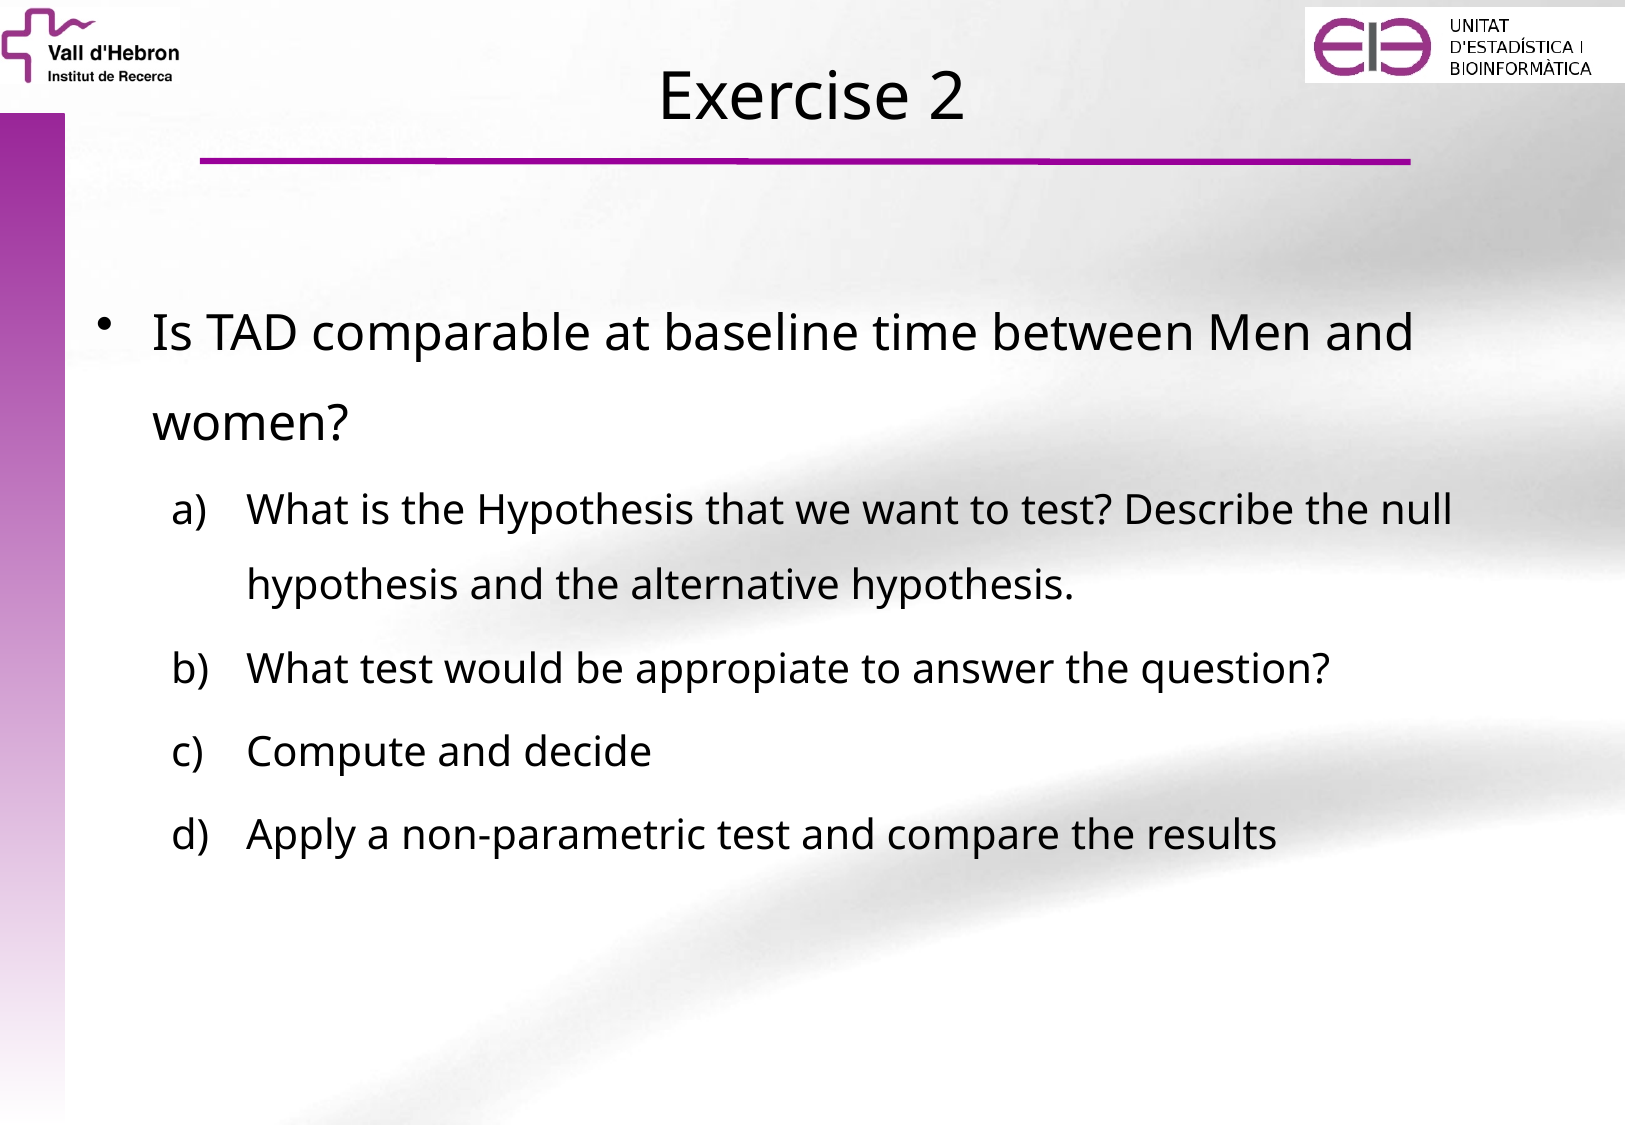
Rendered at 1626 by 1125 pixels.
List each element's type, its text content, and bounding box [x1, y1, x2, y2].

list Is TAD comparable at baseline time between Men and women? What is the Hypothesis that we want to test? Describe the null hypothesis and the alternative hypothesis. What test would be appropiate to answer the question? Compute and decide Apply a non-parametric test and compare the results [81, 262, 1544, 1005]
picture [0, 0, 1625, 1125]
title Exercise 2 [81, 45, 1544, 233]
